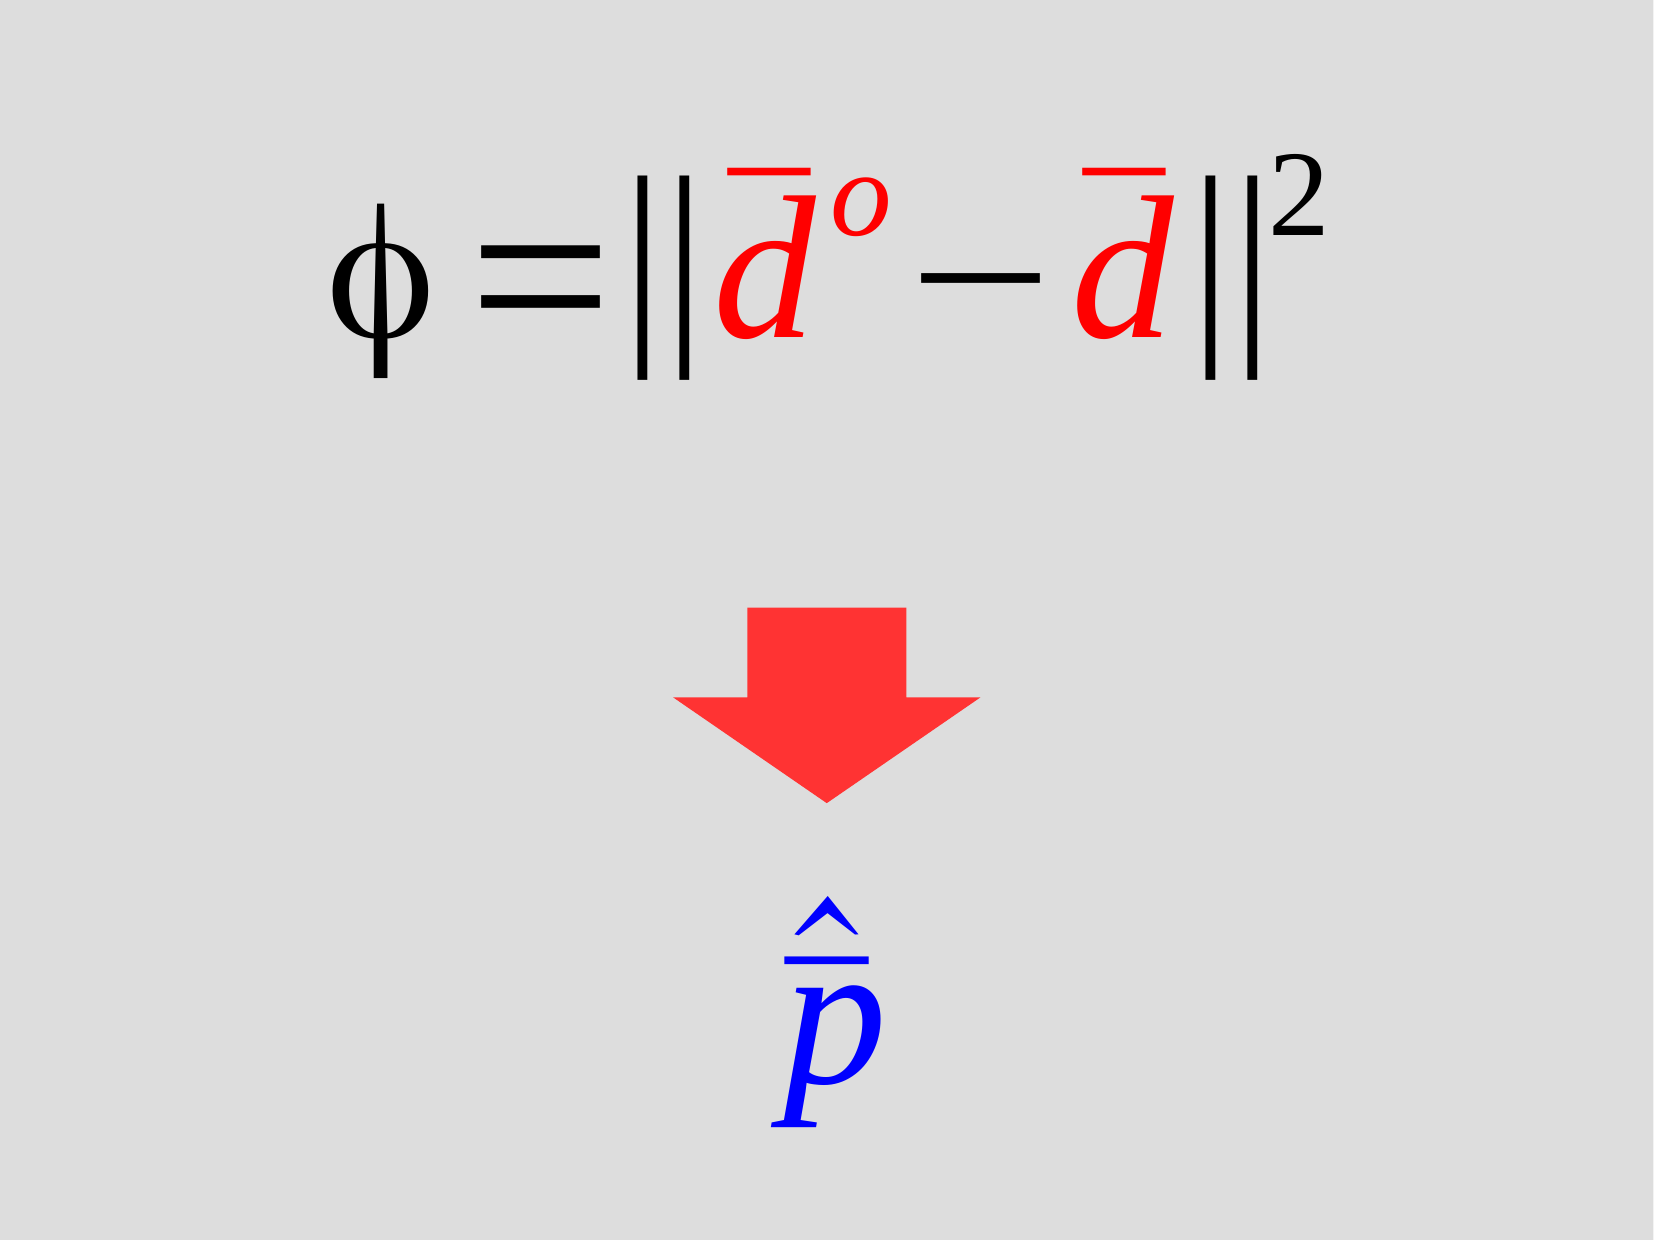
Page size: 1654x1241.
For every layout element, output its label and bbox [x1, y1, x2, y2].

chart [755, 885, 899, 1128]
chart [317, 126, 1337, 390]
text_box [673, 607, 981, 804]
